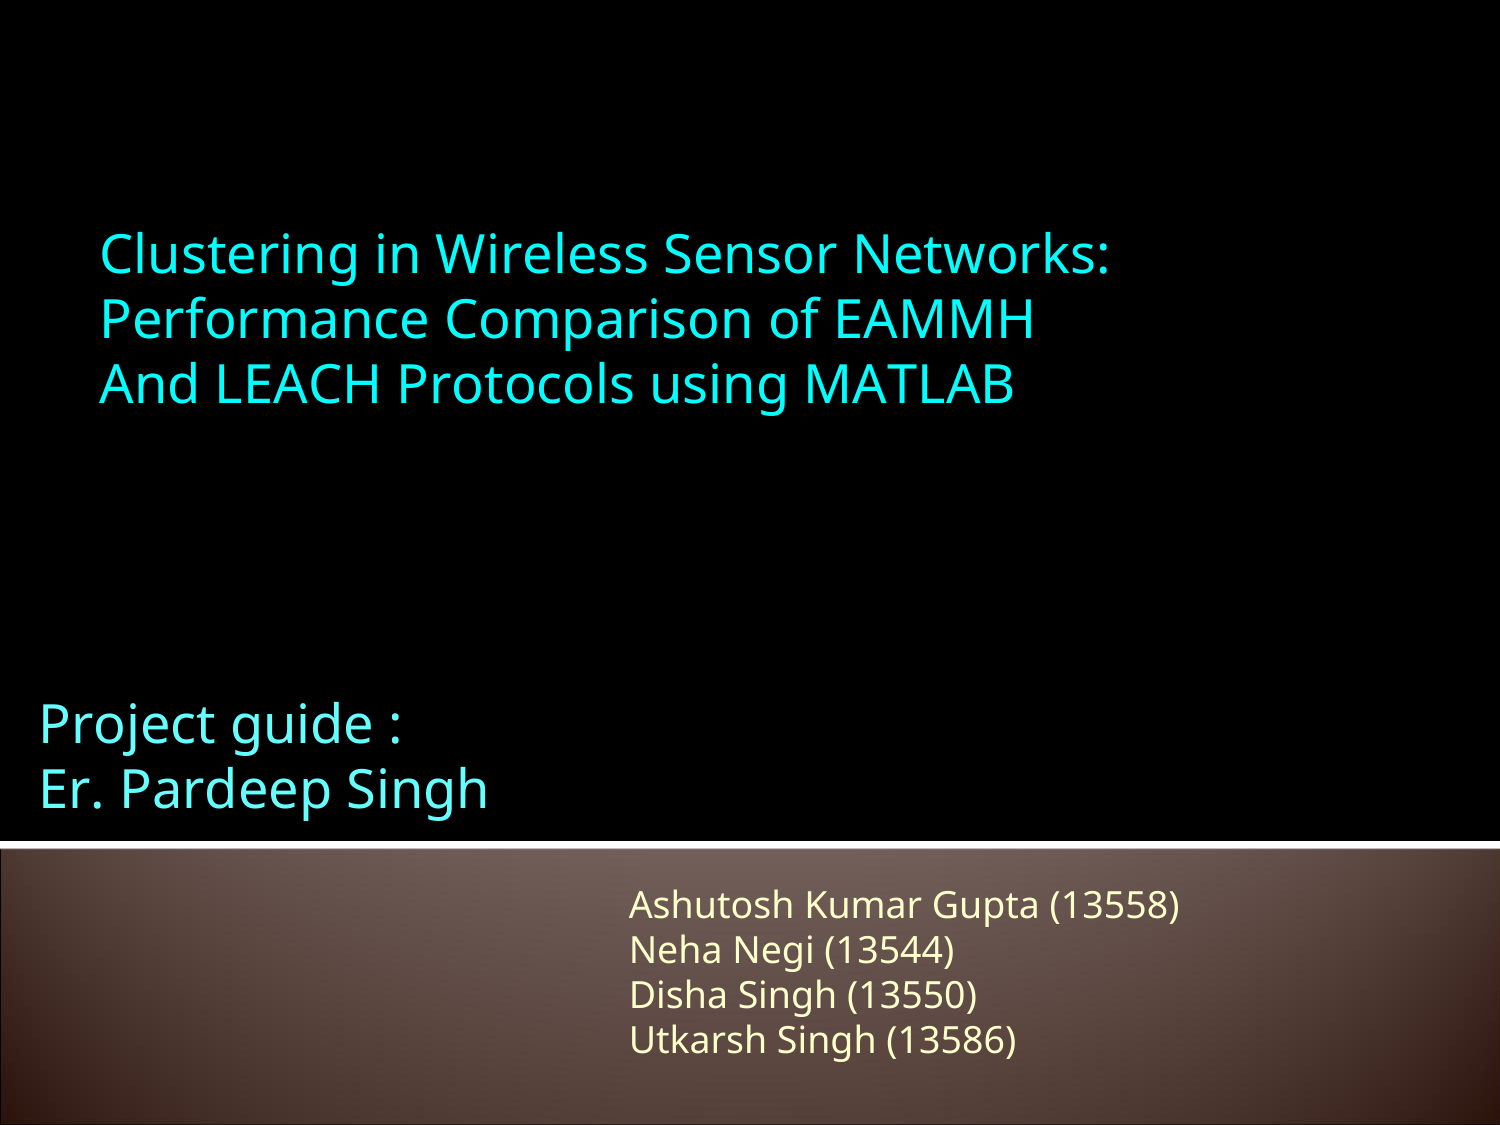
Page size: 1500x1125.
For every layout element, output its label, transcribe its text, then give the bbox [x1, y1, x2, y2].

text_box Project guide : Er. Pardeep Singh [23, 682, 567, 827]
picture [0, 849, 1500, 1125]
text_box Ashutosh Kumar Gupta (13558) Neha Negi (13544) Disha Singh (13550) Utkarsh Singh (13586) [614, 873, 1335, 1069]
text_box Clustering in Wireless Sensor Networks: Performance Comparison of EAMMH And LEACH Protocols using MATLAB [70, 212, 1335, 426]
